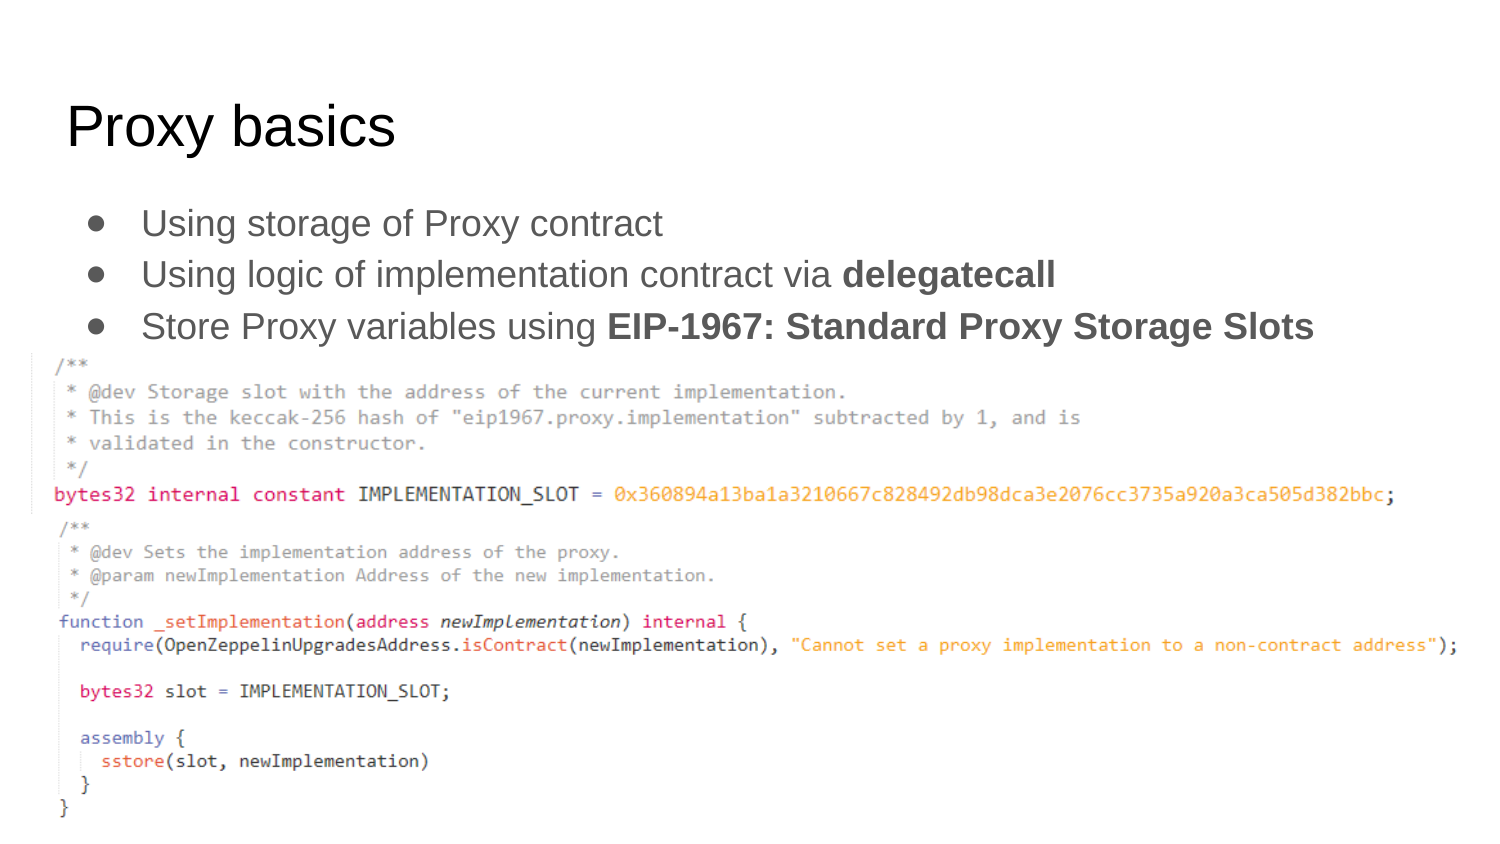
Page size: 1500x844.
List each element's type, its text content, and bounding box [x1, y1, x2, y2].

title Proxy basics [51, 72, 1449, 167]
list Using storage of Proxy contract Using logic of implementation contract via delegatecall Store Proxy variables using EIP-1967: Standard Proxy Storage Slots [51, 176, 1449, 354]
picture [31, 353, 1500, 820]
